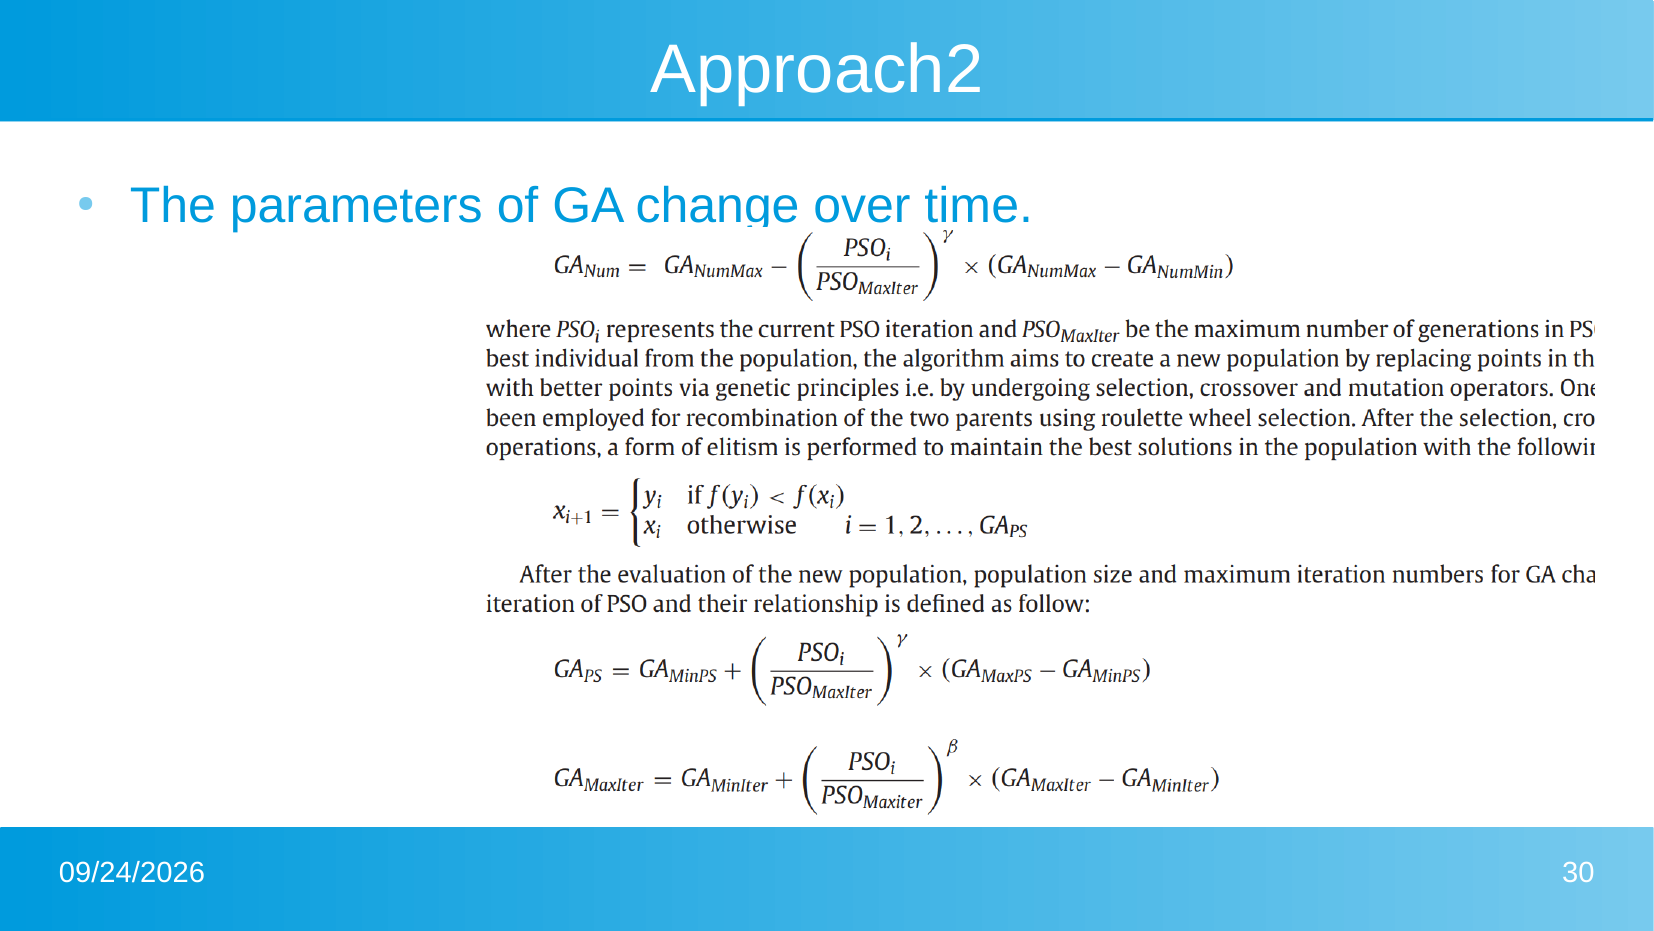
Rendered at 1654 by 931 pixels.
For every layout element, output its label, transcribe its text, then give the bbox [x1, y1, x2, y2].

picture [453, 227, 1595, 826]
title Approach2 [59, 29, 1595, 108]
list The parameters of GA change over time. [59, 177, 1595, 768]
